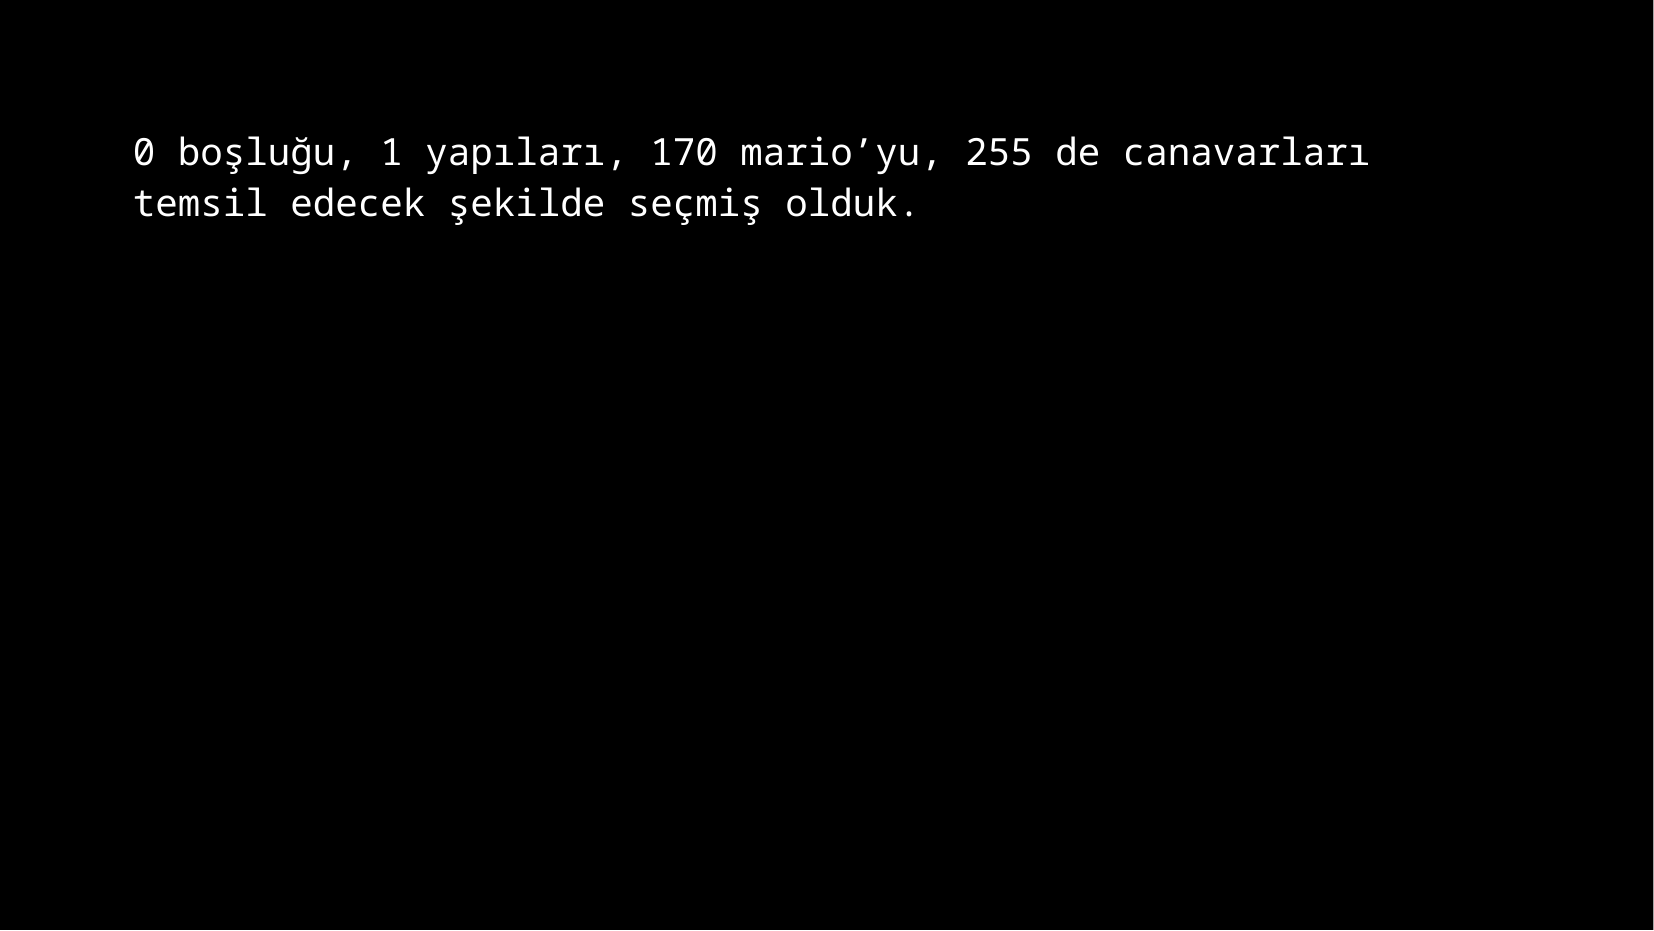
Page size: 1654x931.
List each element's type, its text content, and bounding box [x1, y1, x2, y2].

text_box 0 boşluğu, 1 yapıları, 170 mario’yu, 255 de canavarları temsil edecek şekilde seçmiş olduk. [118, 118, 1536, 208]
